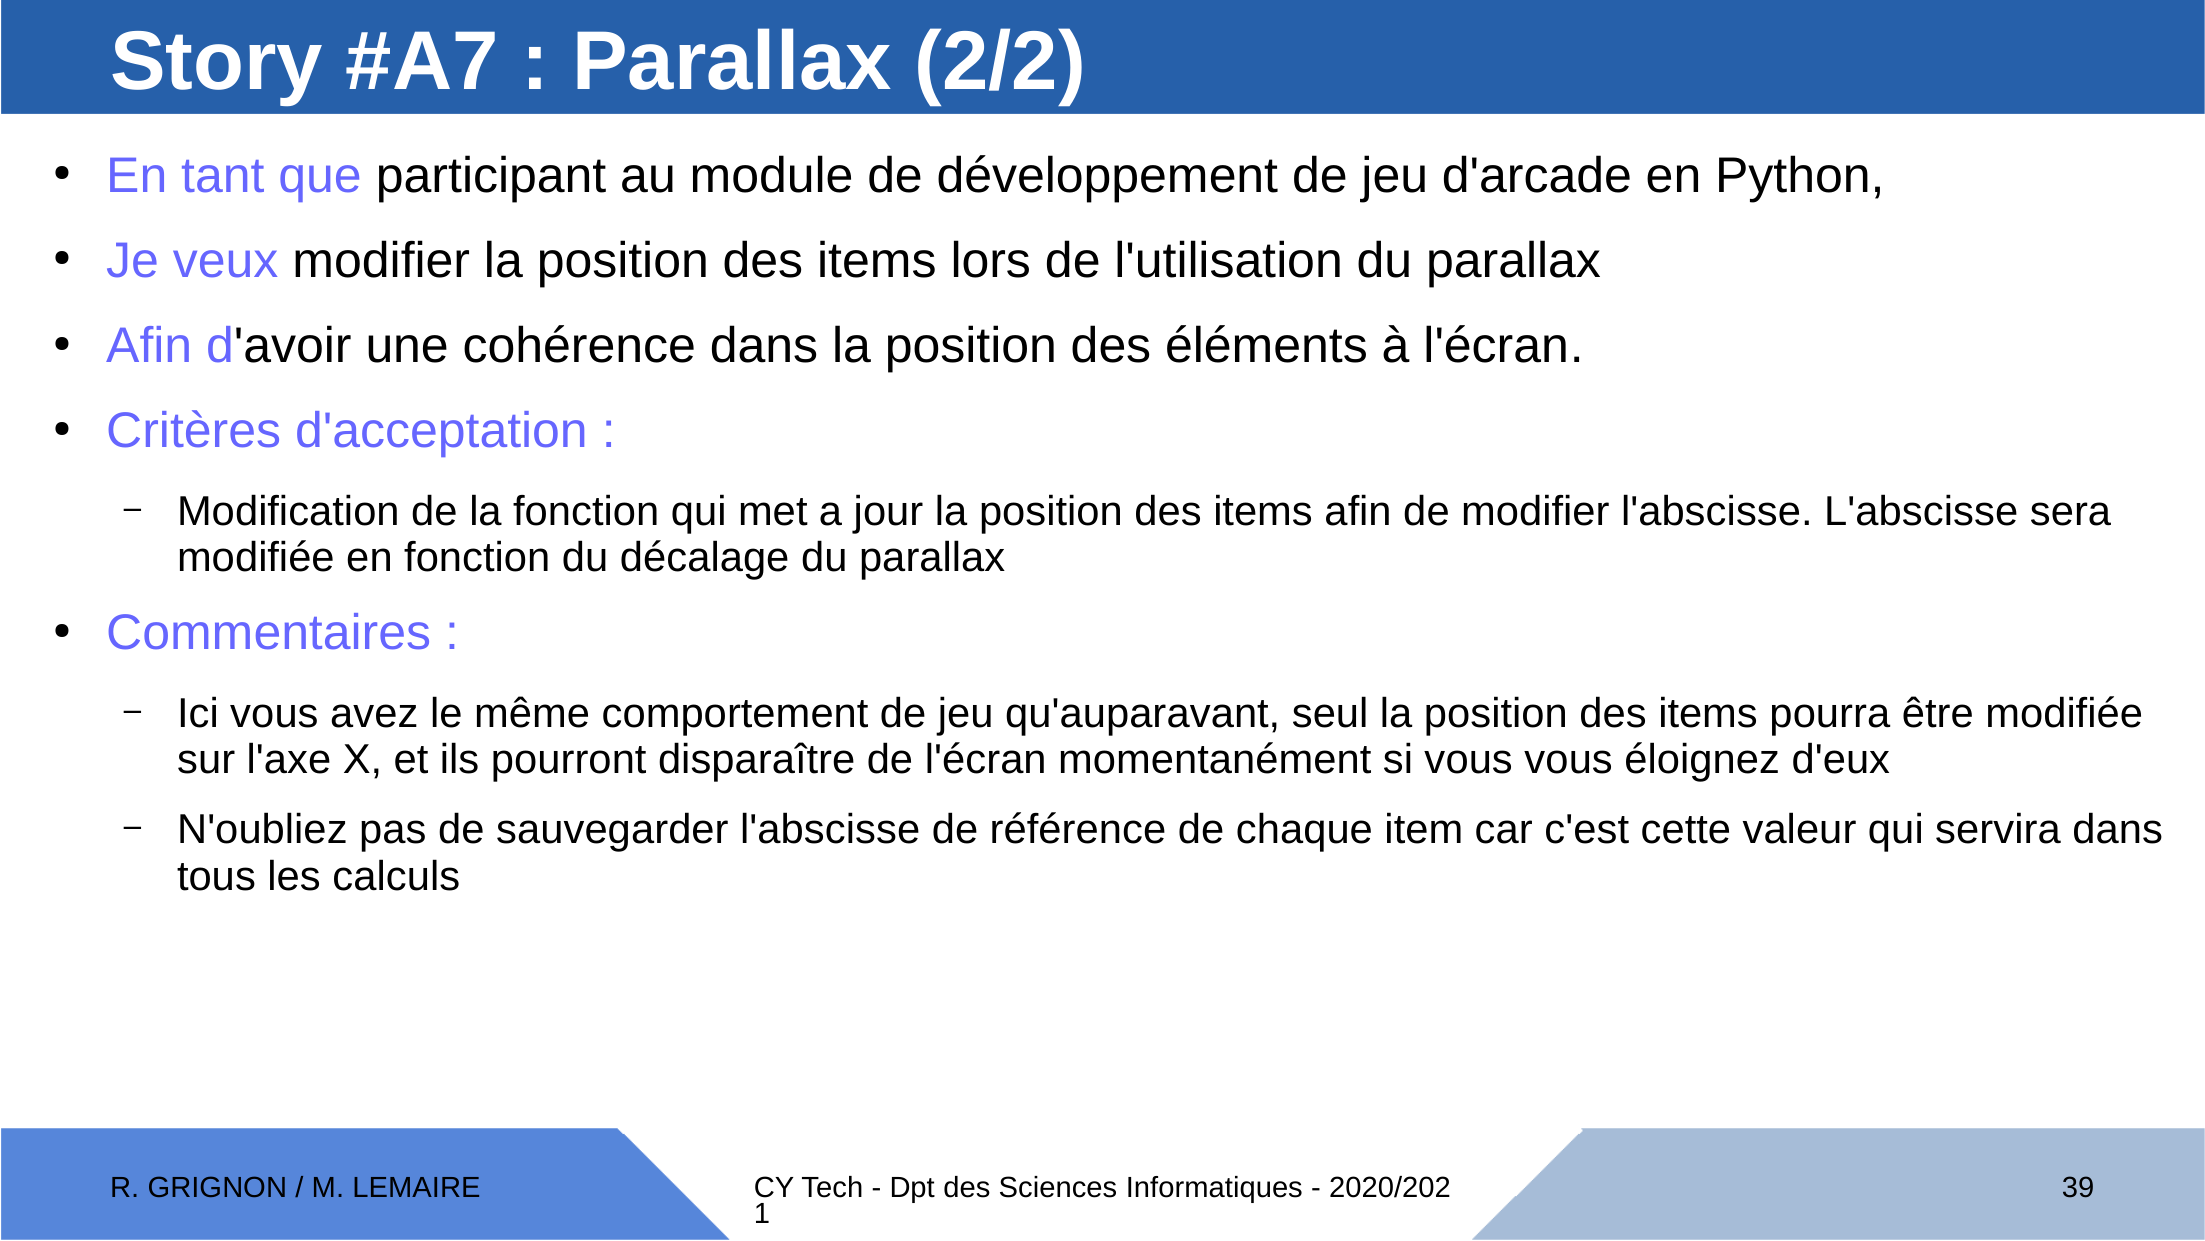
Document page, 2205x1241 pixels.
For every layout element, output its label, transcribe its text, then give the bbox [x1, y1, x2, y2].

list En tant que participant au module de développement de jeu d'arcade en Python, Je veux modifier la position des items lors de l'utilisation du parallax Afin d'avoir une cohérence dans la position des éléments à l'écran. Critères d'acceptation : Modification de la fonction qui met a jour la position des items afin de modifier l'abscisse. L'abscisse sera modifiée en fonction du décalage du parallax Commentaires : Ici vous avez le même comportement de jeu qu'auparavant, seul la position des items pourra être modifiée sur l'axe X, et ils pourront disparaître de l'écran momentanément si vous vous éloignez d'eux N'oubliez pas de sauvegarder l'abscisse de référence de chaque item car c'est cette valeur qui servira dans tous les calculs [35, 217, 2186, 1087]
picture [0, 0, 2205, 1241]
title Story #A7 : Parallax (2/2) [110, 49, 2095, 217]
